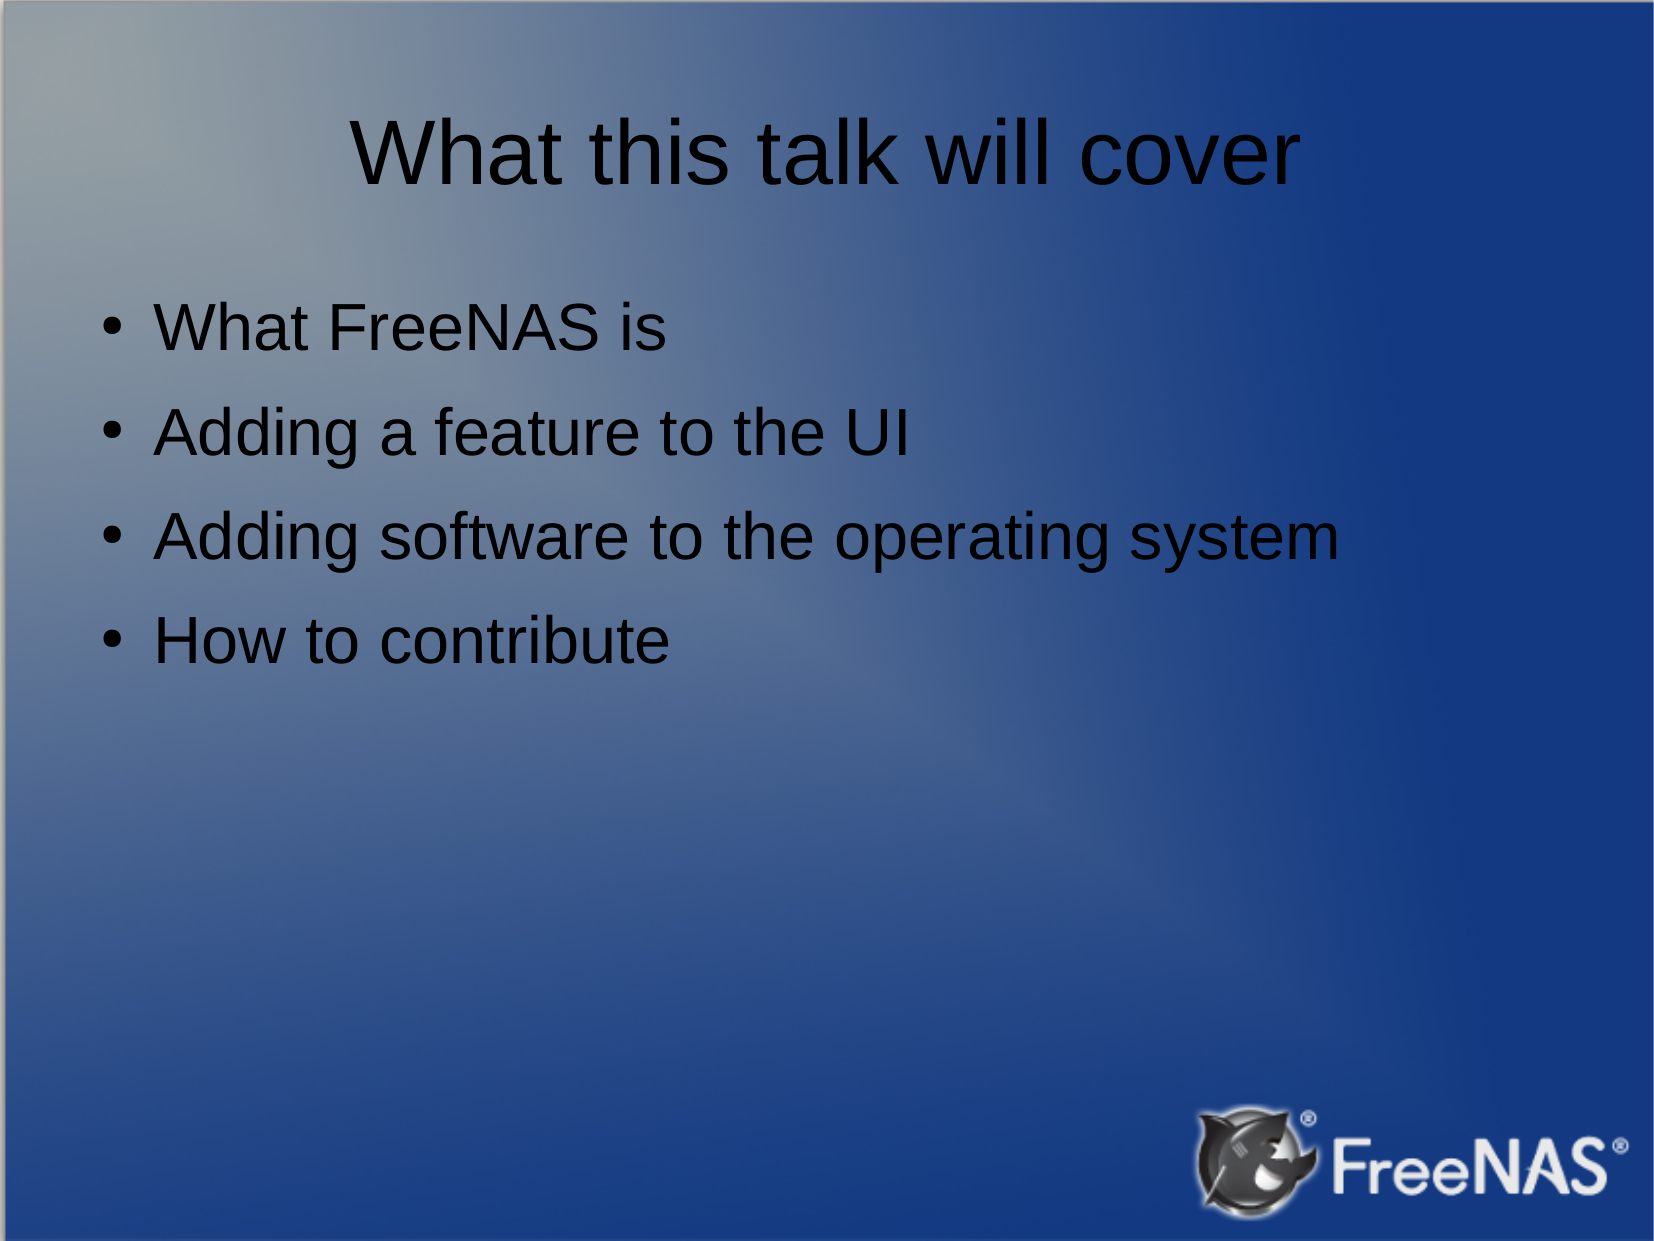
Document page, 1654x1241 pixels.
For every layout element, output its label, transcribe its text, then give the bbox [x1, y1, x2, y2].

title What this talk will cover [82, 49, 1571, 257]
picture [0, 0, 1654, 1241]
list What FreeNAS is Adding a feature to the UI Adding software to the operating system How to contribute [82, 290, 1571, 1010]
